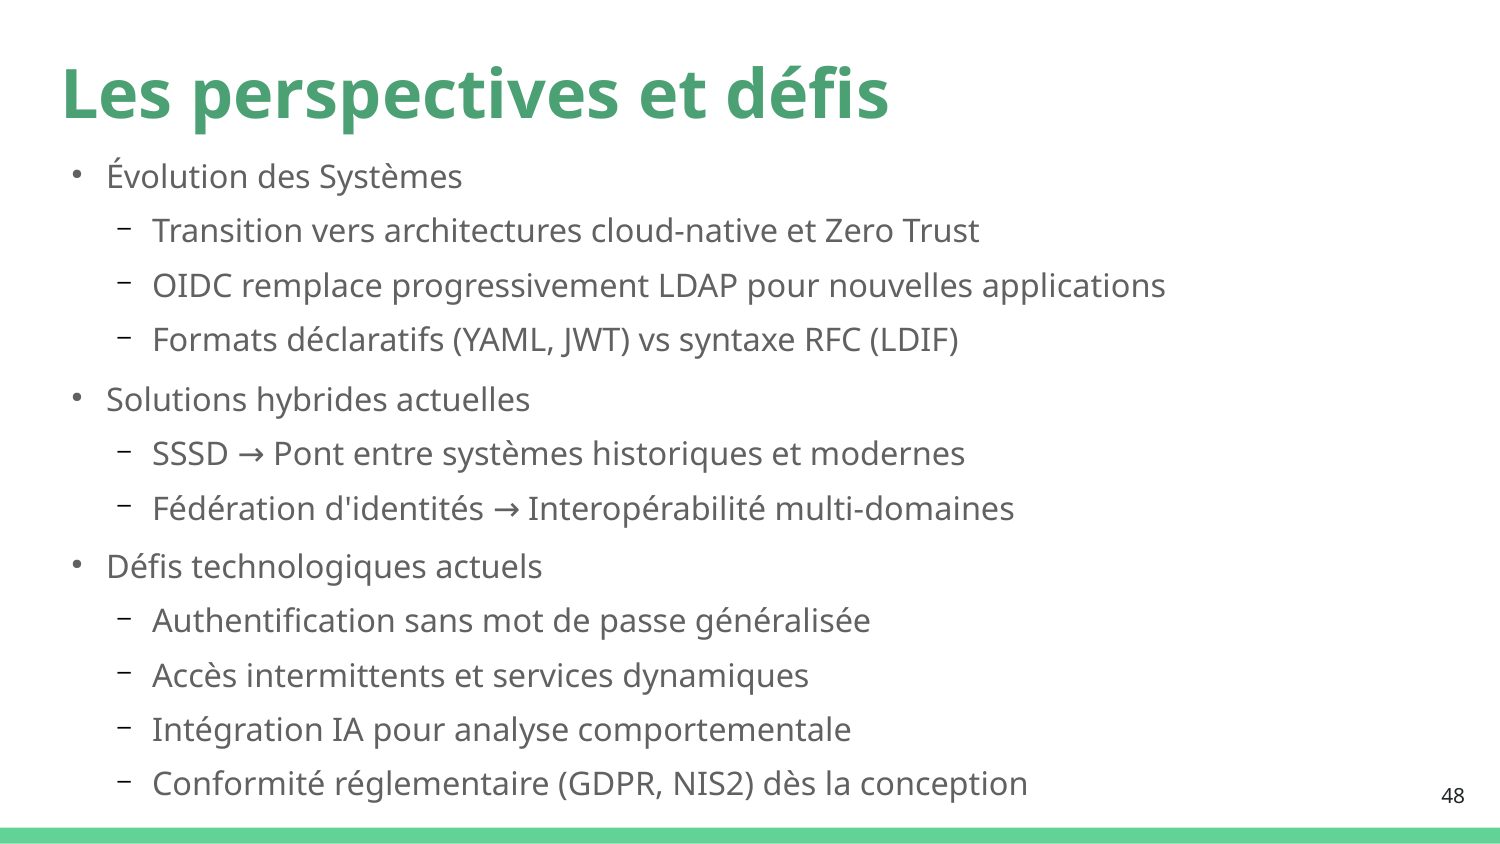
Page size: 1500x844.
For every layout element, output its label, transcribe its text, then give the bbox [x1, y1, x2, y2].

title Les perspectives et défis [45, 22, 1443, 148]
slide_number <numéro> [1389, 764, 1480, 830]
list Évolution des Systèmes Transition vers architectures cloud-native et Zero Trust OIDC remplace progressivement LDAP pour nouvelles applications Formats déclaratifs (YAML, JWT) vs syntaxe RFC (LDIF) Solutions hybrides actuelles SSSD → Pont entre systèmes historiques et modernes Fédération d'identités → Interopérabilité multi-domaines Défis technologiques actuels Authentification sans mot de passe généralisée Accès intermittents et services dynamiques Intégration IA pour analyse comportementale Conformité réglementaire (GDPR, NIS2) dès la conception [45, 148, 1426, 826]
